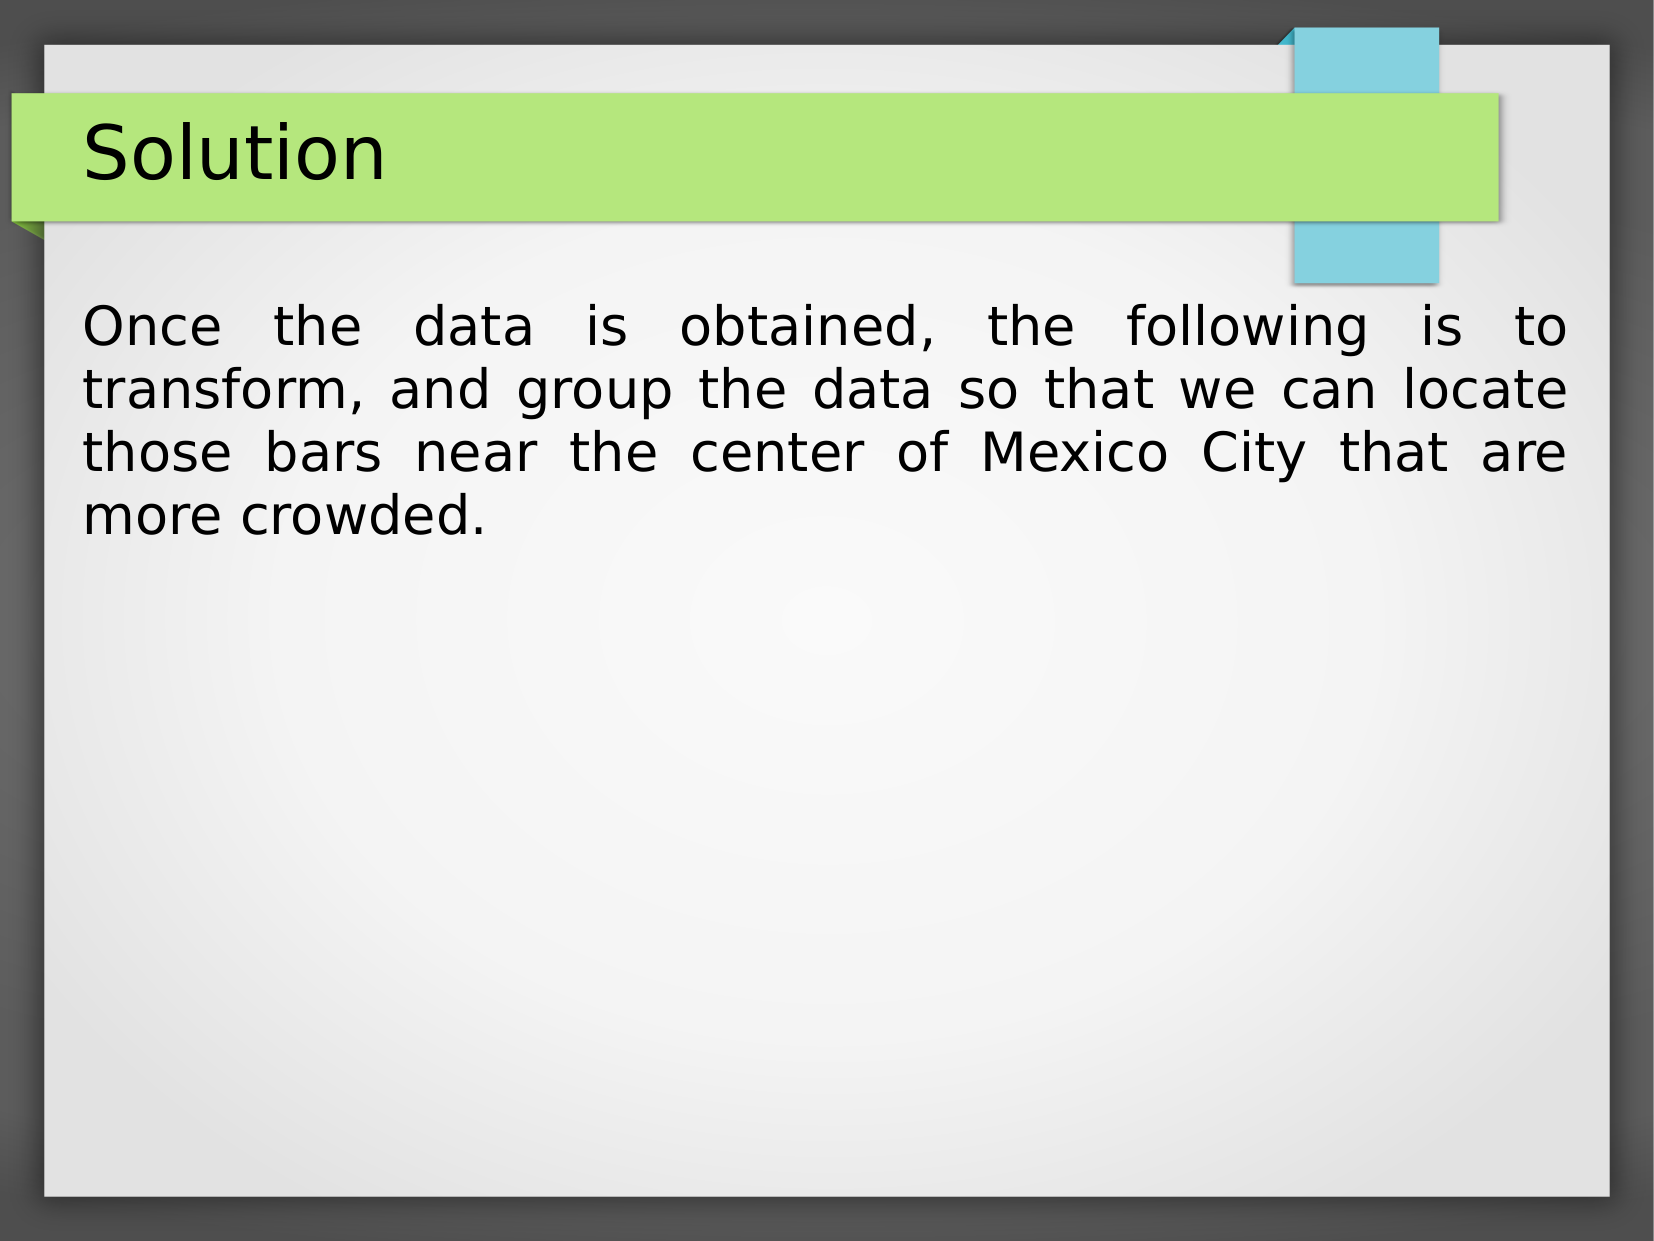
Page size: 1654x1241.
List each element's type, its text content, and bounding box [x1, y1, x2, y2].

title Solution [82, 94, 1264, 213]
picture [0, 0, 1654, 1241]
list Once the data is obtained, the following is to transform, and group the data so that we can locate those bars near the center of Mexico City that are more crowded. [82, 295, 1571, 1015]
